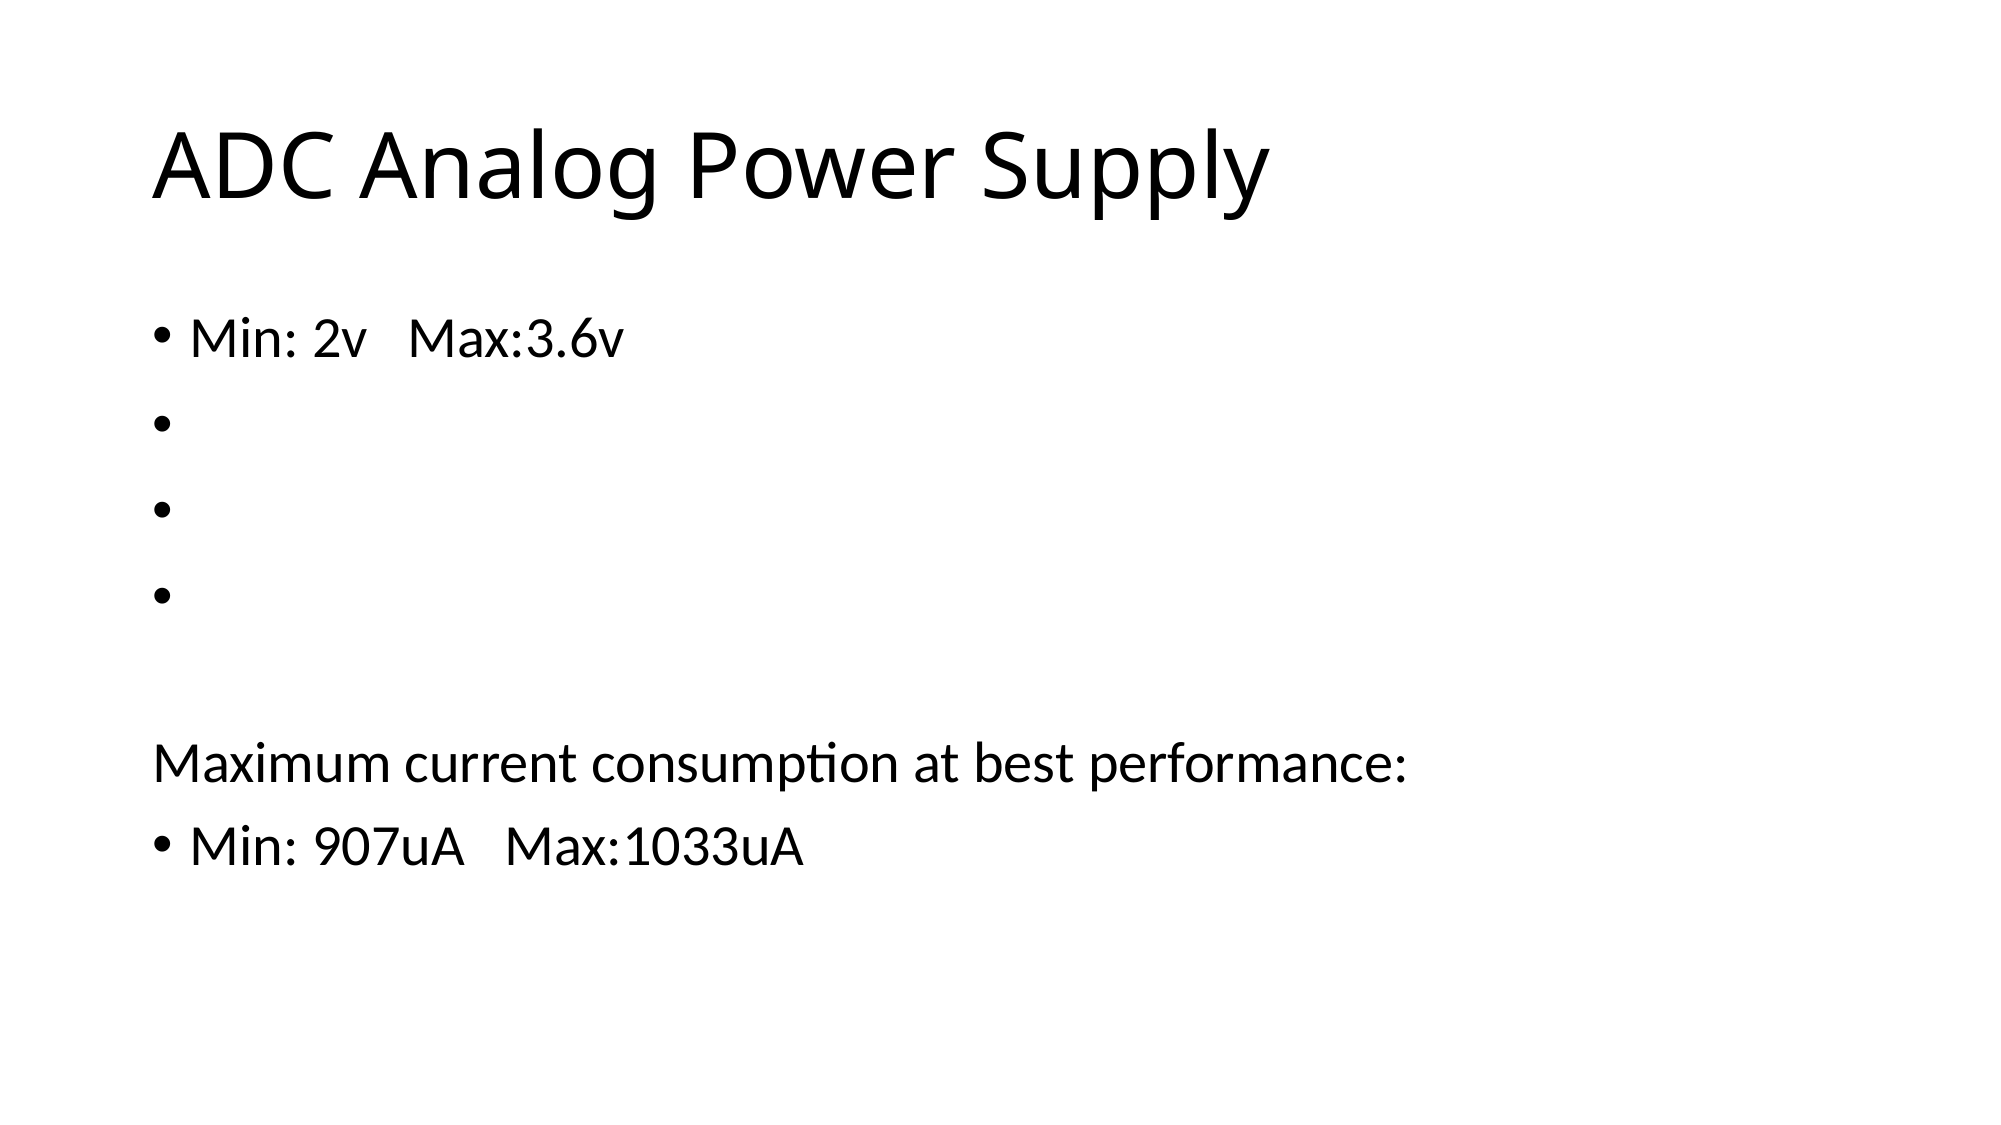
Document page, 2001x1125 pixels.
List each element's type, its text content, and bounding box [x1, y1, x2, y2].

list Min: 2v Max:3.6v Maximum current consumption at best performance: Min: 907uA Max:1033uA [137, 299, 1863, 1014]
title ADC Analog Power Supply [137, 59, 1863, 278]
